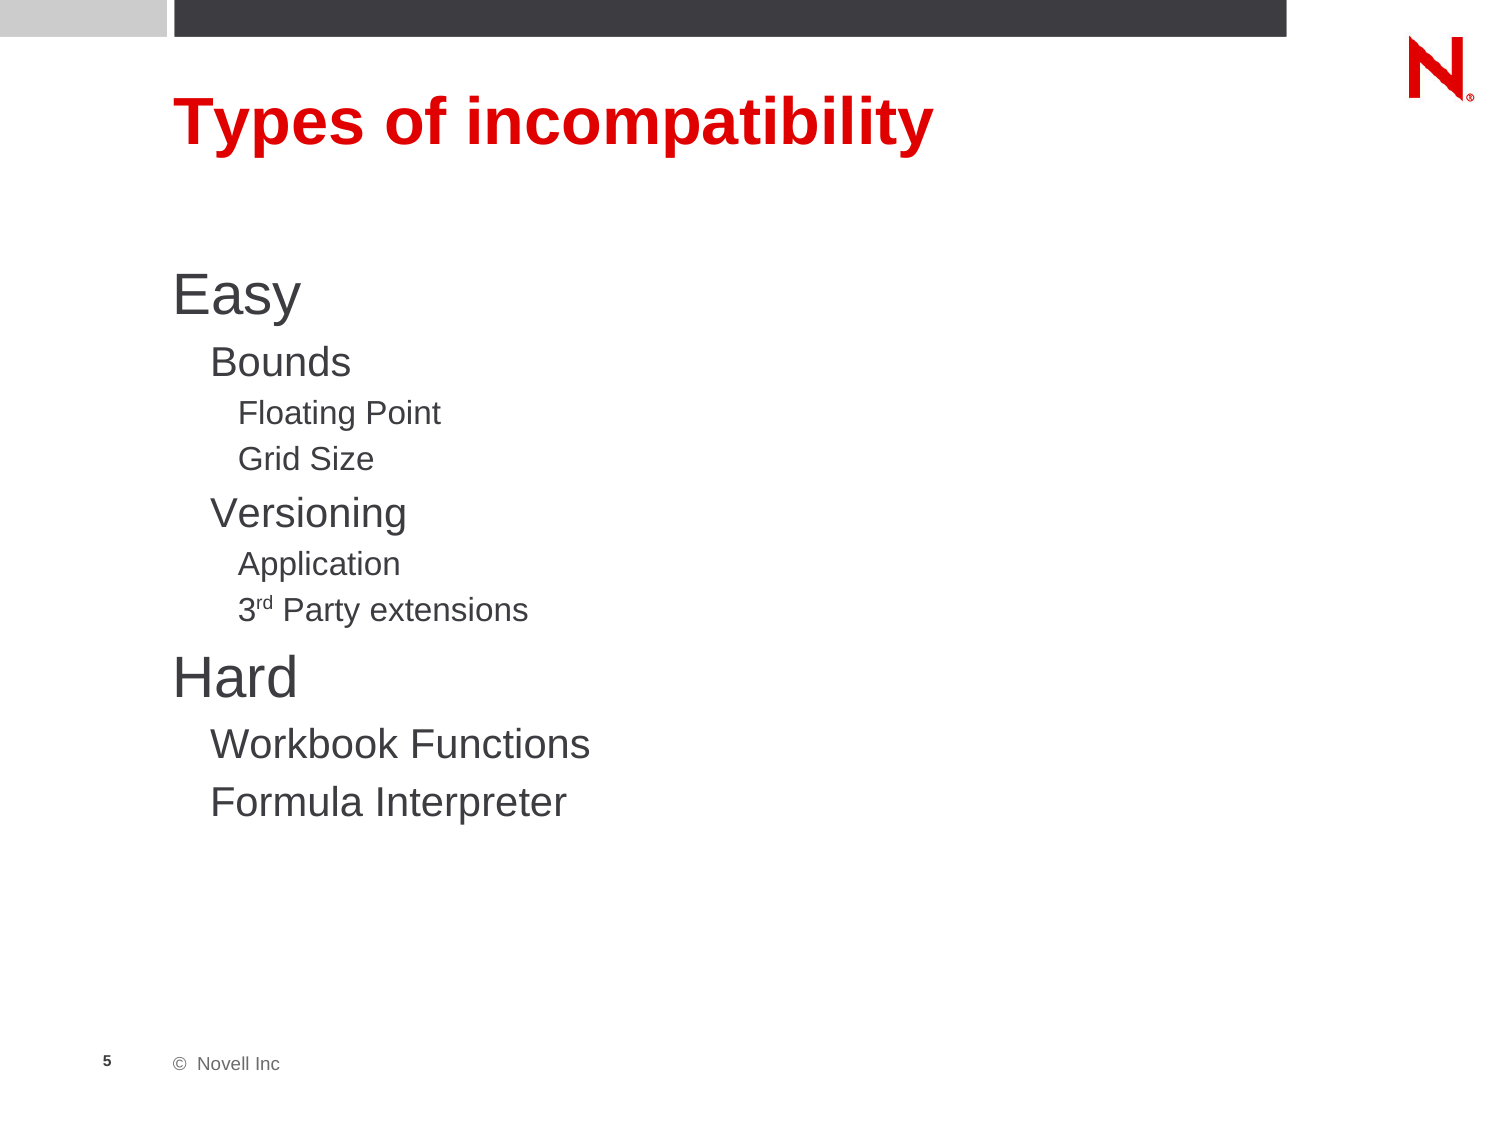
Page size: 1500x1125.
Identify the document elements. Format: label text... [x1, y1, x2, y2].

title Types of incompatibility [173, 41, 1395, 205]
list Easy Bounds Floating Point Grid Size Versioning Application 3rd Party extensions Hard Workbook Functions Formula Interpreter [172, 246, 1413, 977]
picture [1404, 32, 1477, 105]
